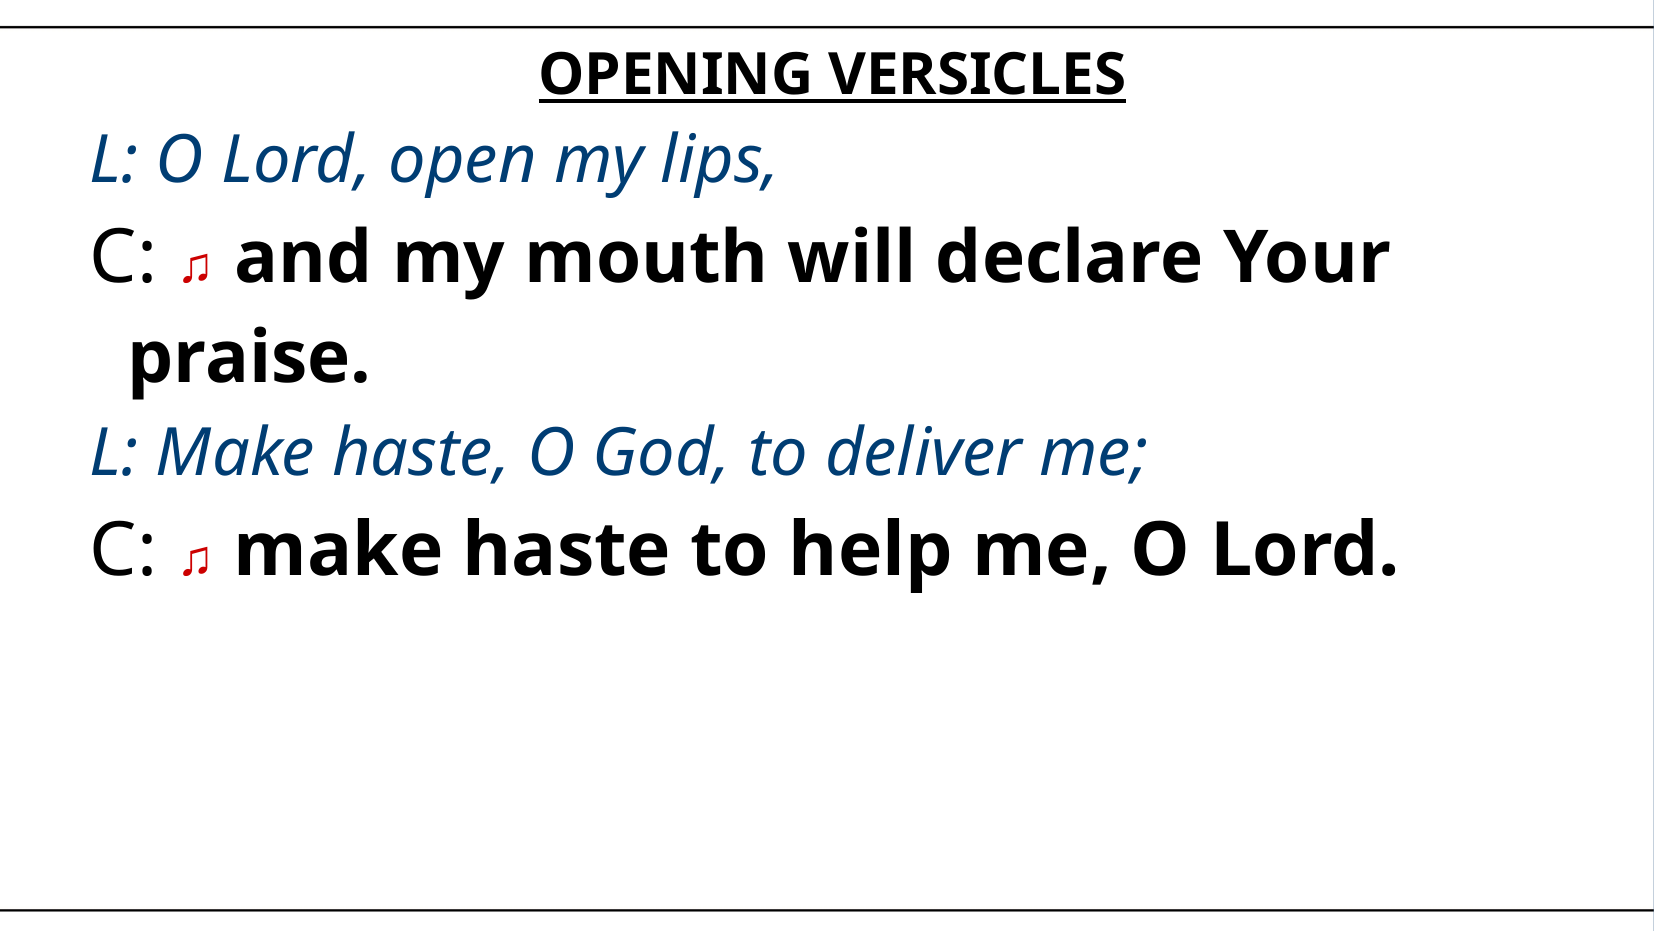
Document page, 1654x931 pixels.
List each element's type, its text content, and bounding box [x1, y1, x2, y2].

text_box OPENING VERSICLES L: O Lord, open my lips, C: ♫ and my mouth will declare Your praise. L: Make haste, O God, to deliver me; C: ♫ make haste to help me, O Lord. [75, 24, 1591, 511]
picture [0, 0, 1654, 931]
